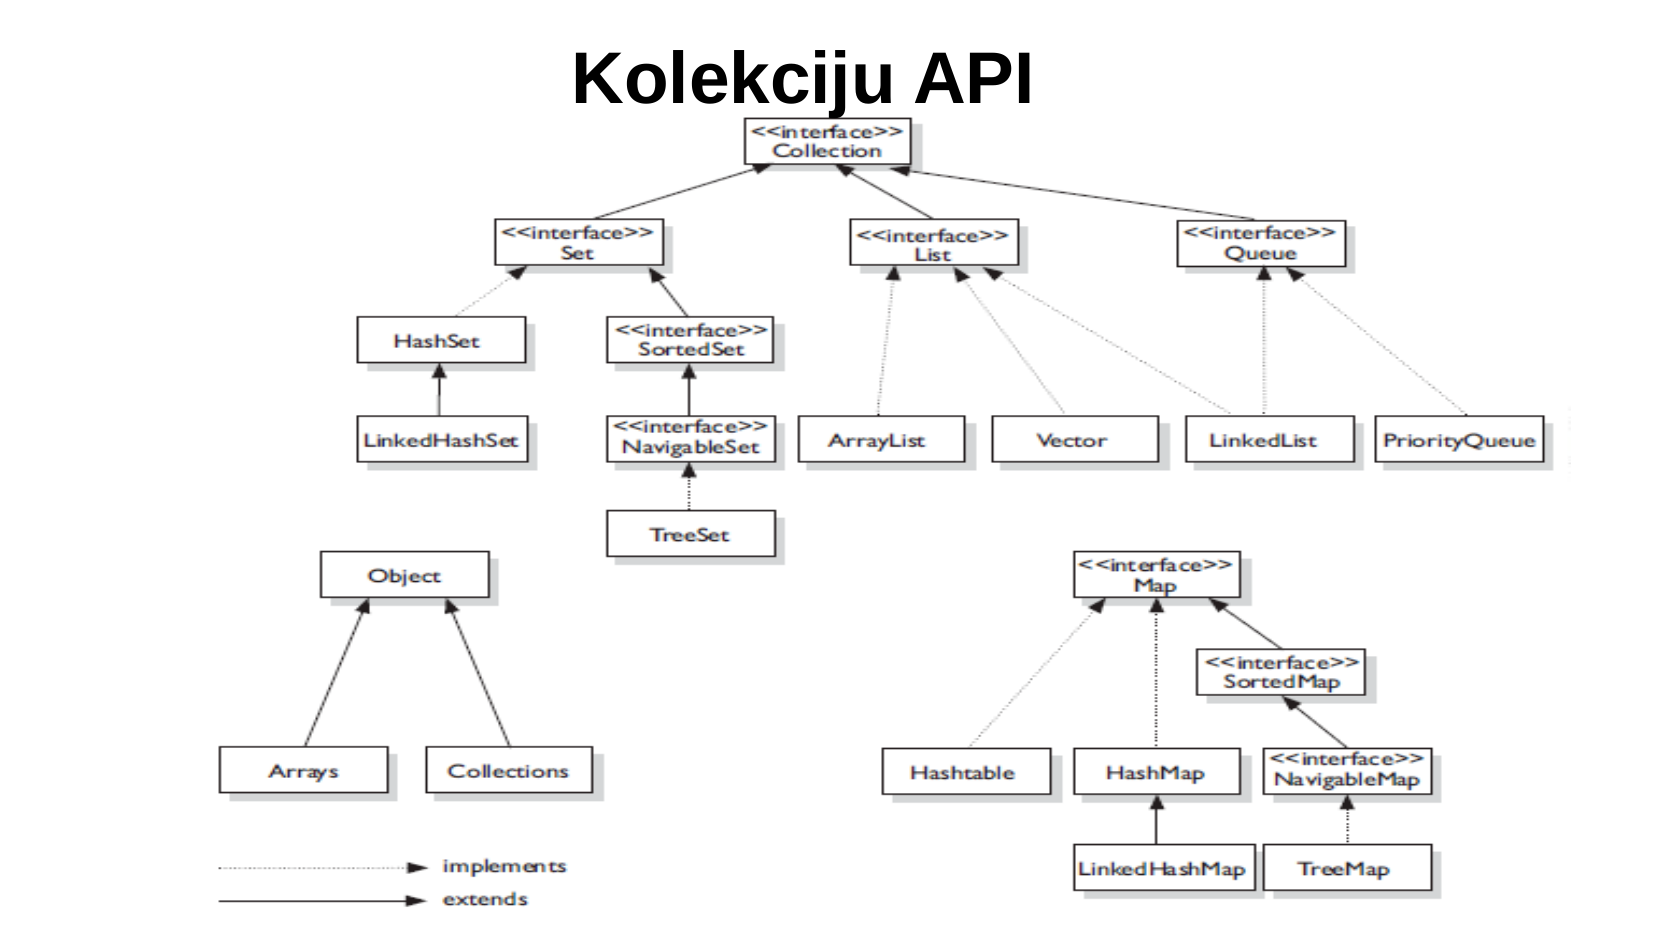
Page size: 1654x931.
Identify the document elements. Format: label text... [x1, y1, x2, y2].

picture [200, 88, 1571, 931]
title Kolekciju API [59, 23, 1548, 133]
